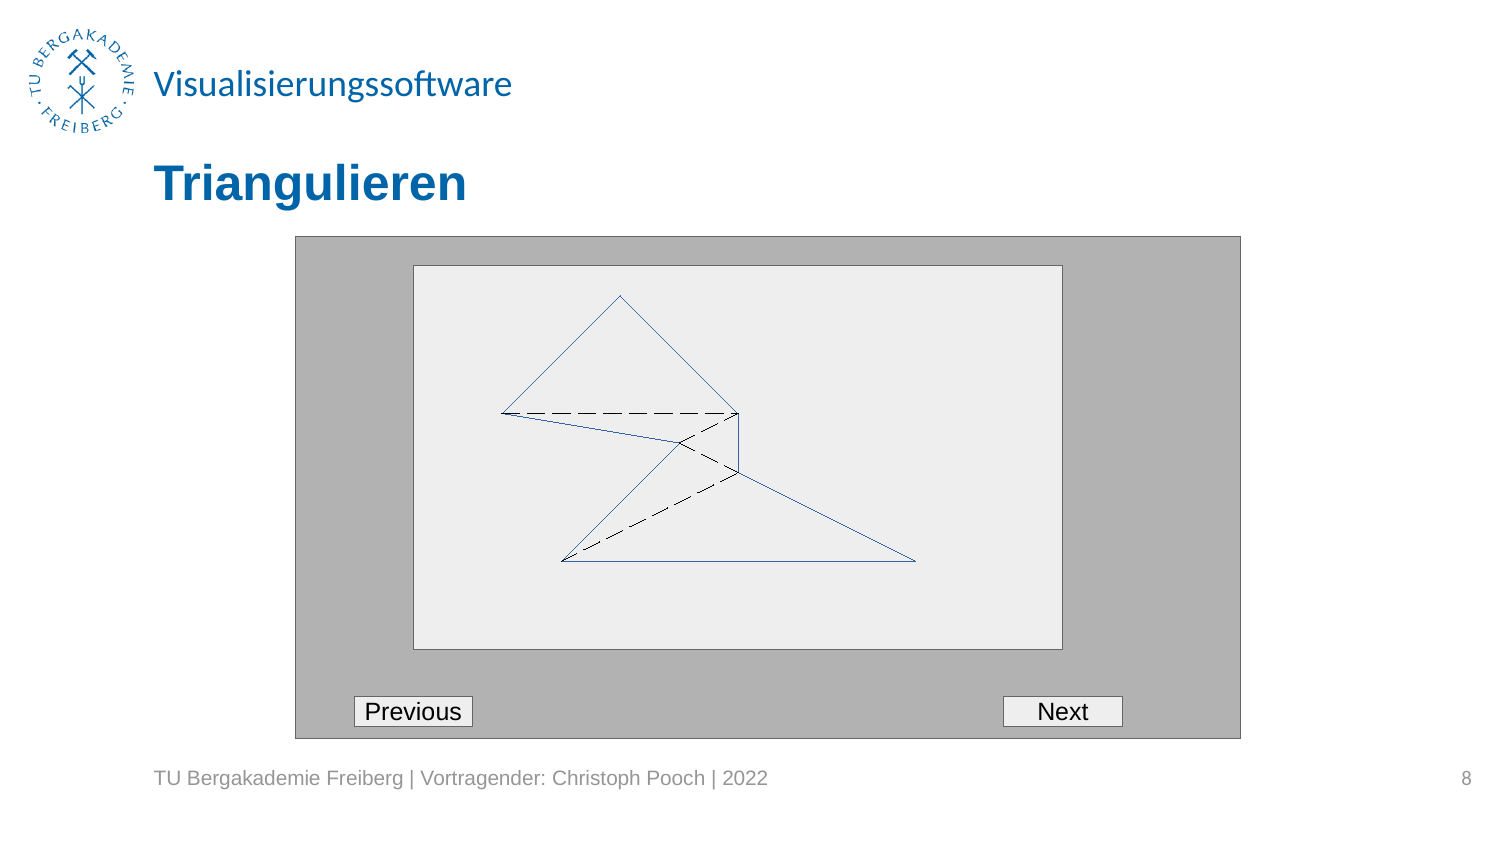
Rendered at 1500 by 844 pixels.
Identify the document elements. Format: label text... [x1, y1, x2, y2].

list Triangulieren [153, 150, 1353, 221]
text_box [295, 236, 1241, 739]
picture [29, 29, 134, 133]
footer TU Bergakademie Freiberg | Vortragender: Christoph Pooch | 2022 [153, 764, 1353, 824]
title Visualisierungssoftware [153, 29, 1353, 133]
text_box Next [1003, 696, 1123, 727]
text_box Previous [354, 696, 473, 727]
slide_number <Foliennummer> [1352, 764, 1473, 825]
